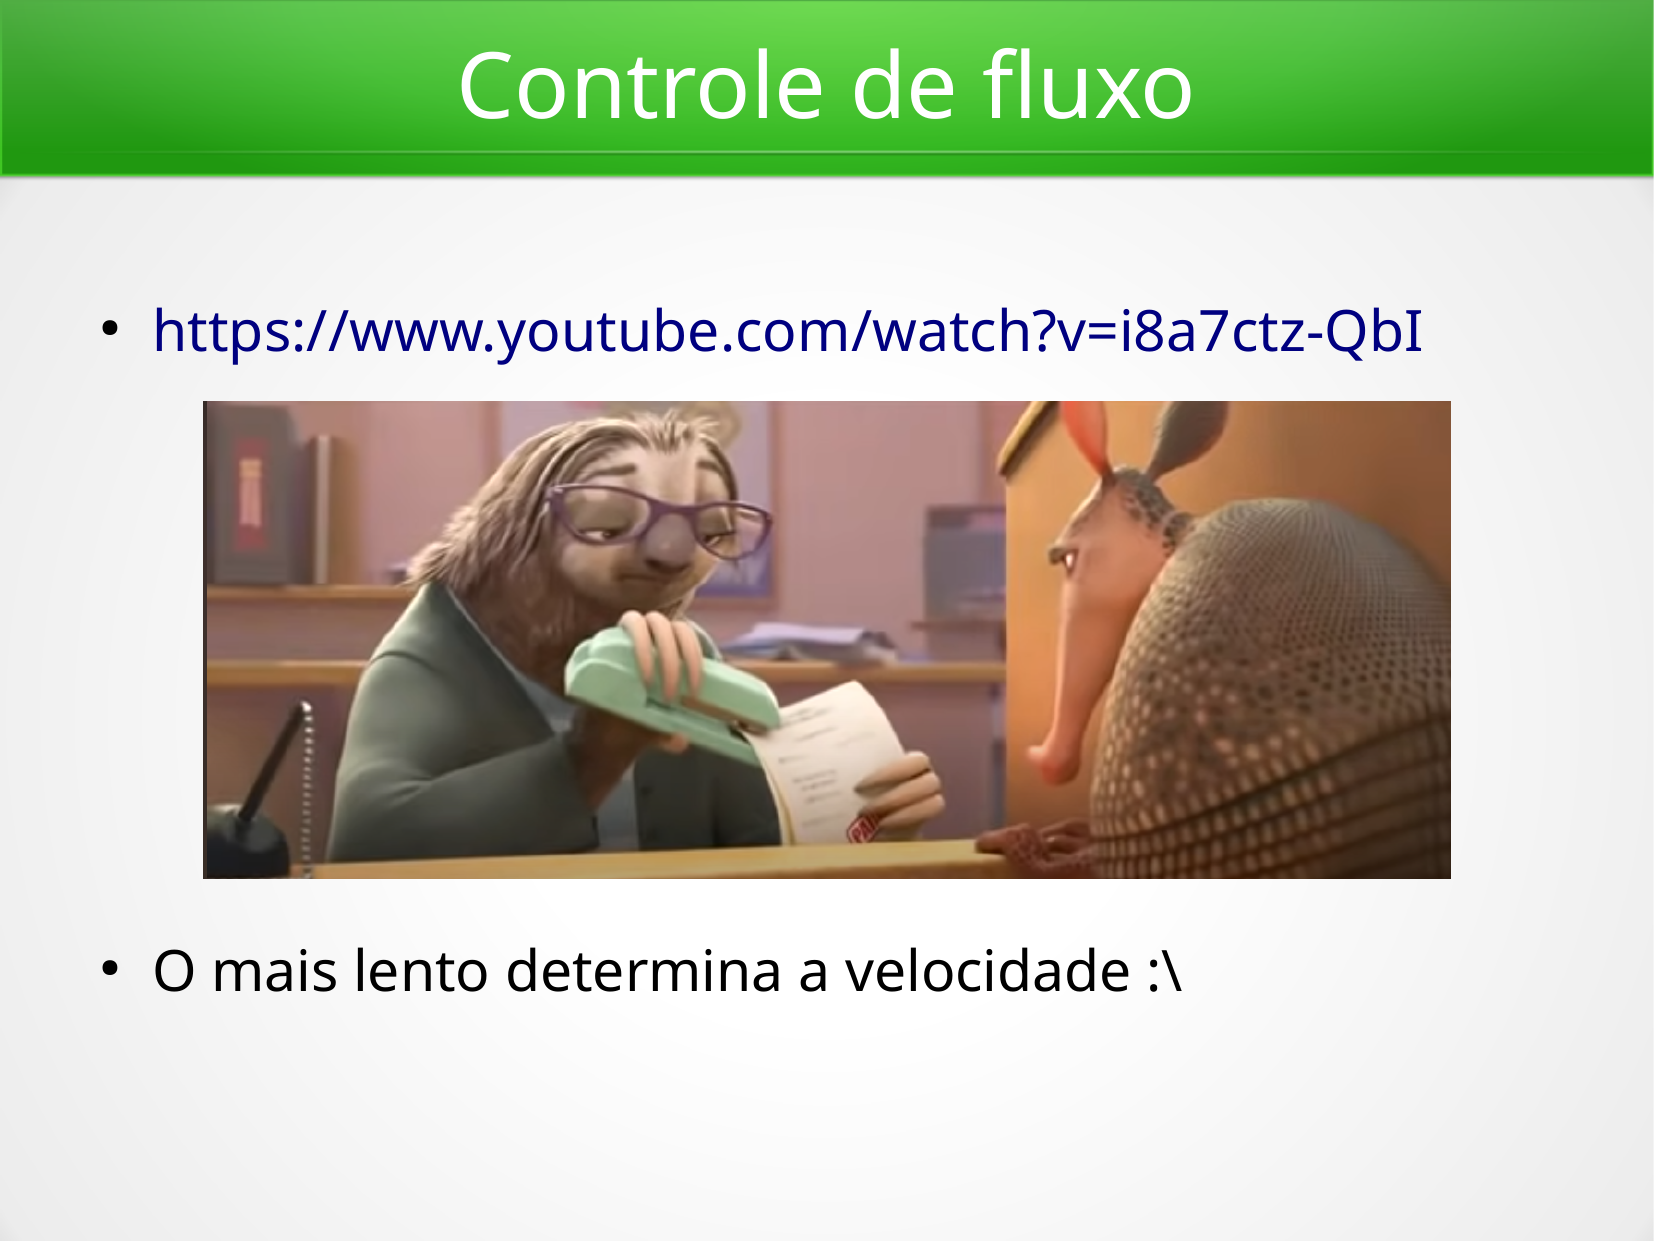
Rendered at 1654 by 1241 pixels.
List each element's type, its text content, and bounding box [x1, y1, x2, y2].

picture [0, 0, 1654, 1241]
title Controle de fluxo [82, 11, 1571, 154]
list https://www.youtube.com/watch?v=i8a7ctz-QbI O mais lento determina a velocidade :\ [82, 290, 1571, 1010]
